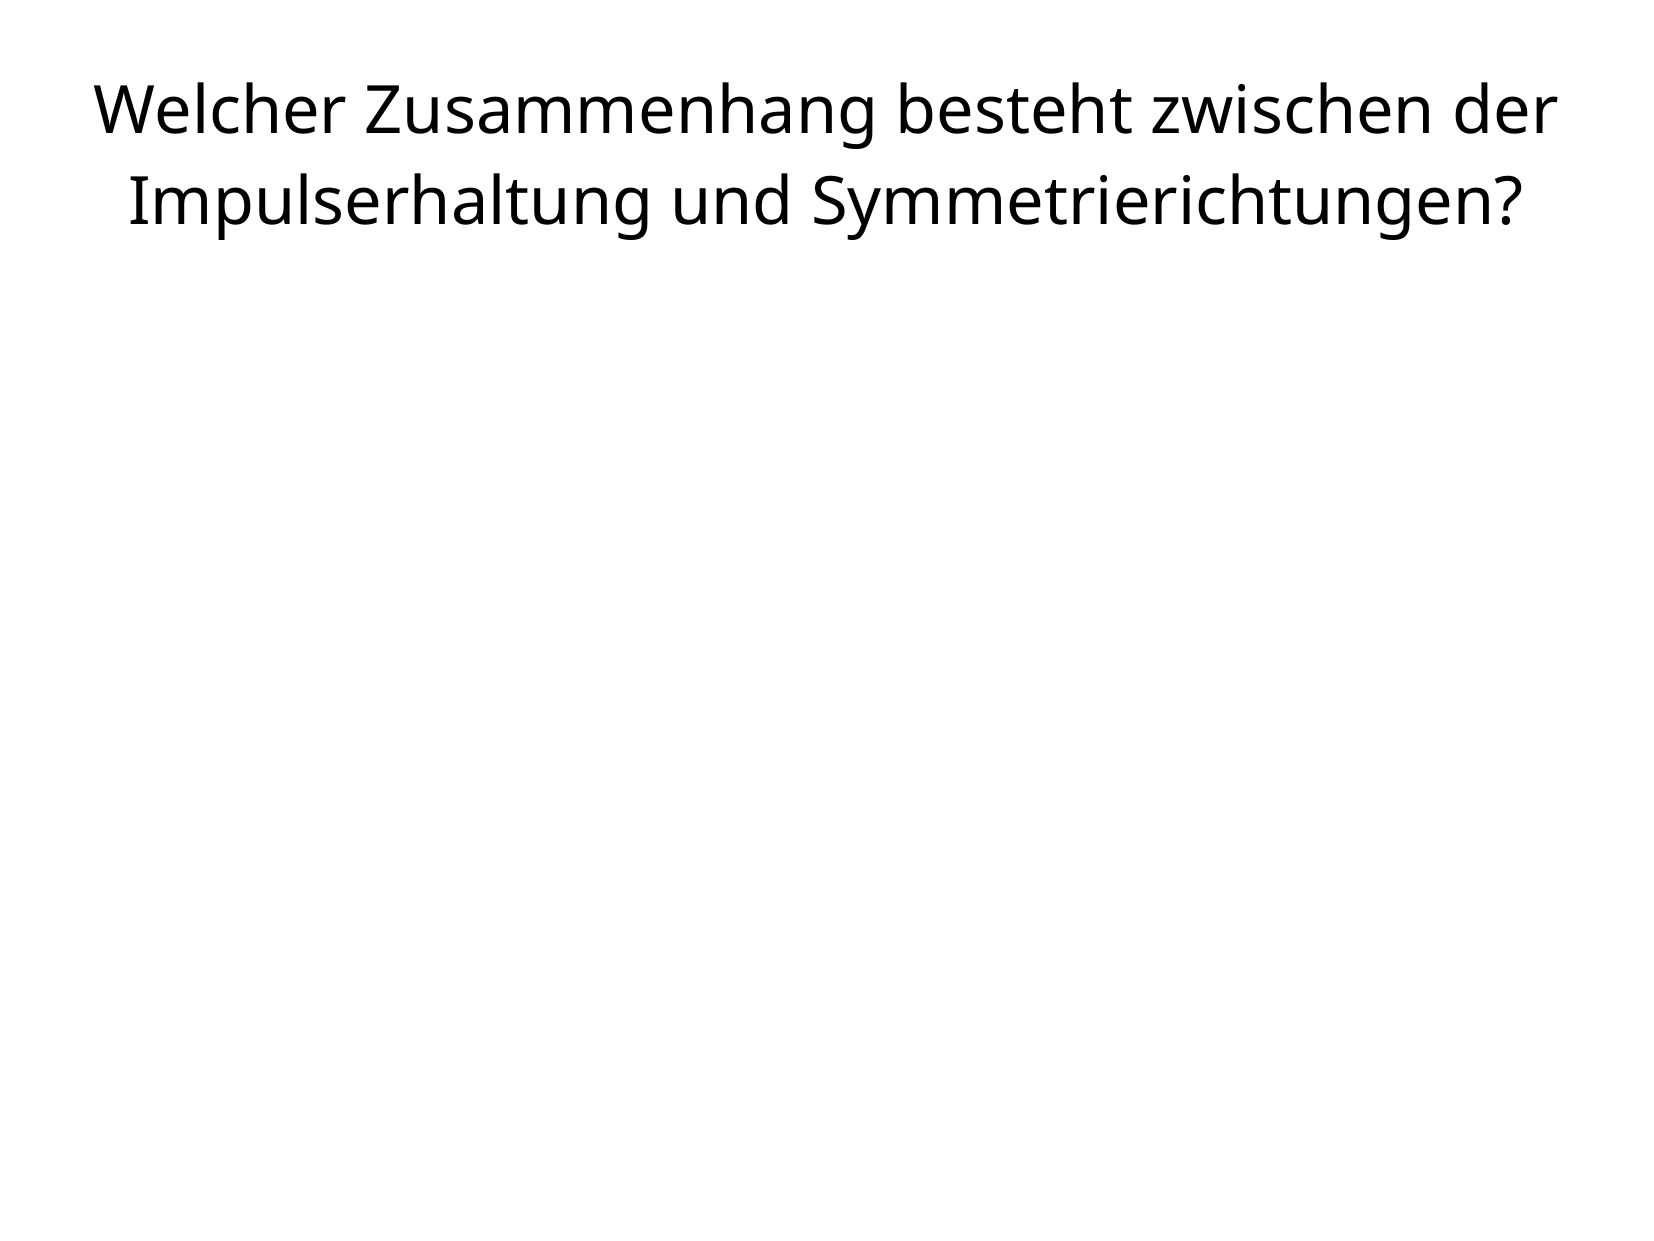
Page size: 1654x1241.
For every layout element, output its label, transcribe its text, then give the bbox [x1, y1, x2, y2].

title Welcher Zusammenhang besteht zwischen der Impulserhaltung und Symmetrierichtungen? [82, 49, 1571, 257]
